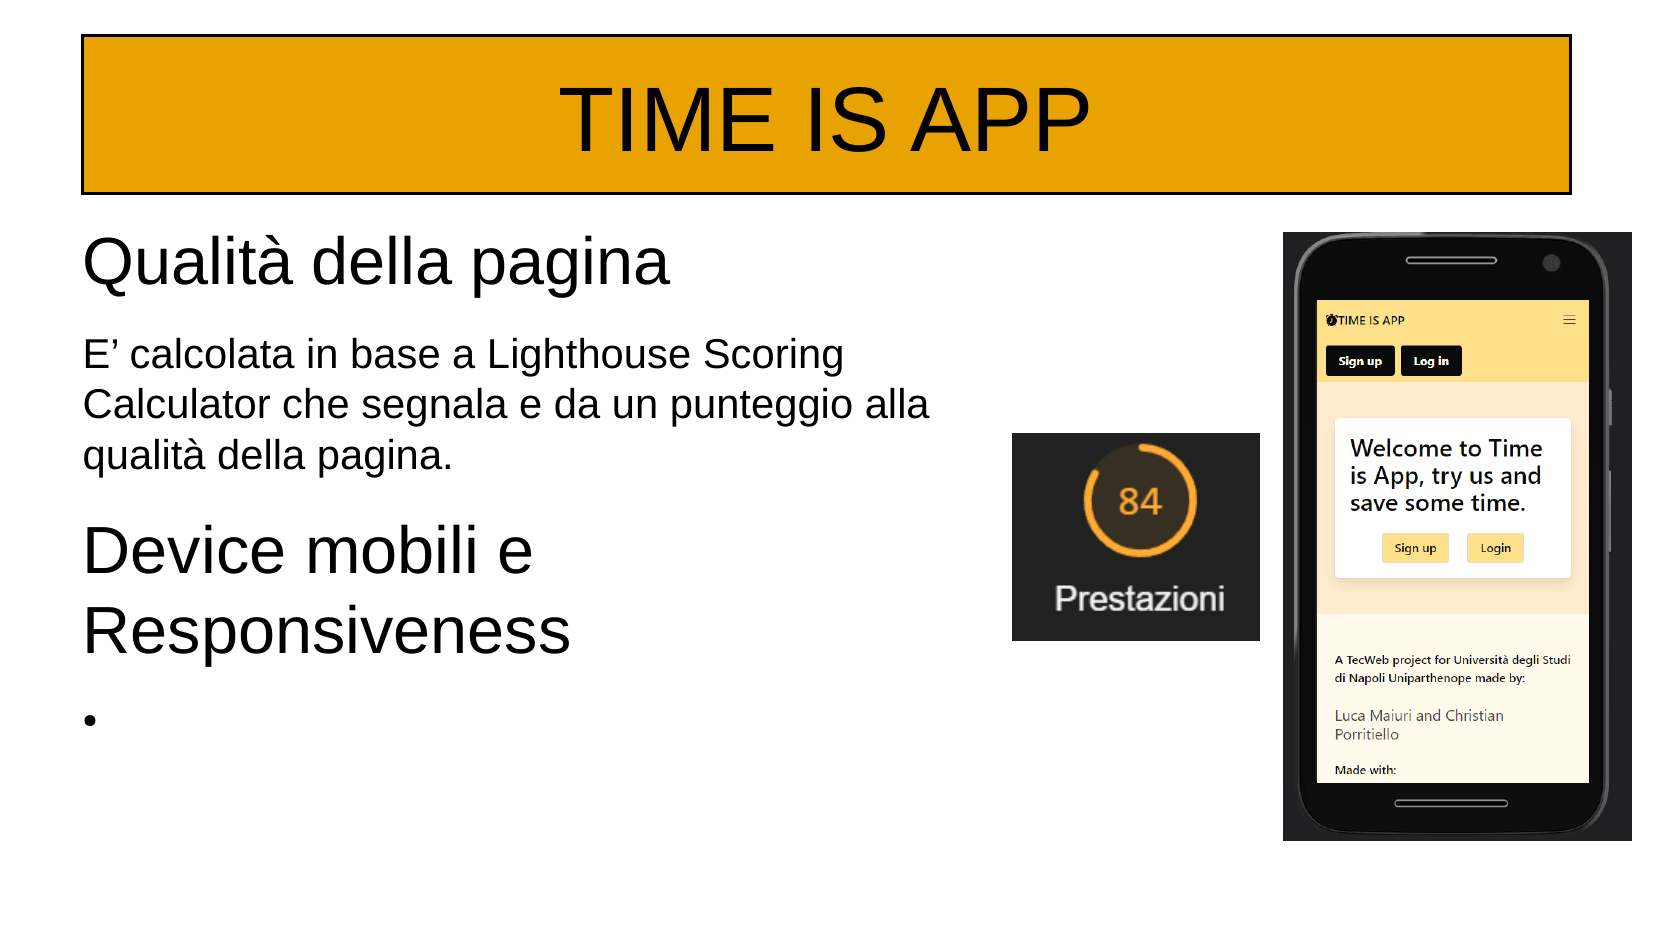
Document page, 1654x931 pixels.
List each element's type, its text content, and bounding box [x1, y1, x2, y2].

picture [1283, 233, 1632, 841]
list Qualità della pagina E’ calcolata in base a Lighthouse Scoring Calculator che segnala e da un punteggio alla qualità della pagina. Device mobili e Responsiveness [82, 217, 1013, 838]
title TIME IS APP [82, 35, 1571, 194]
picture [1012, 433, 1260, 641]
